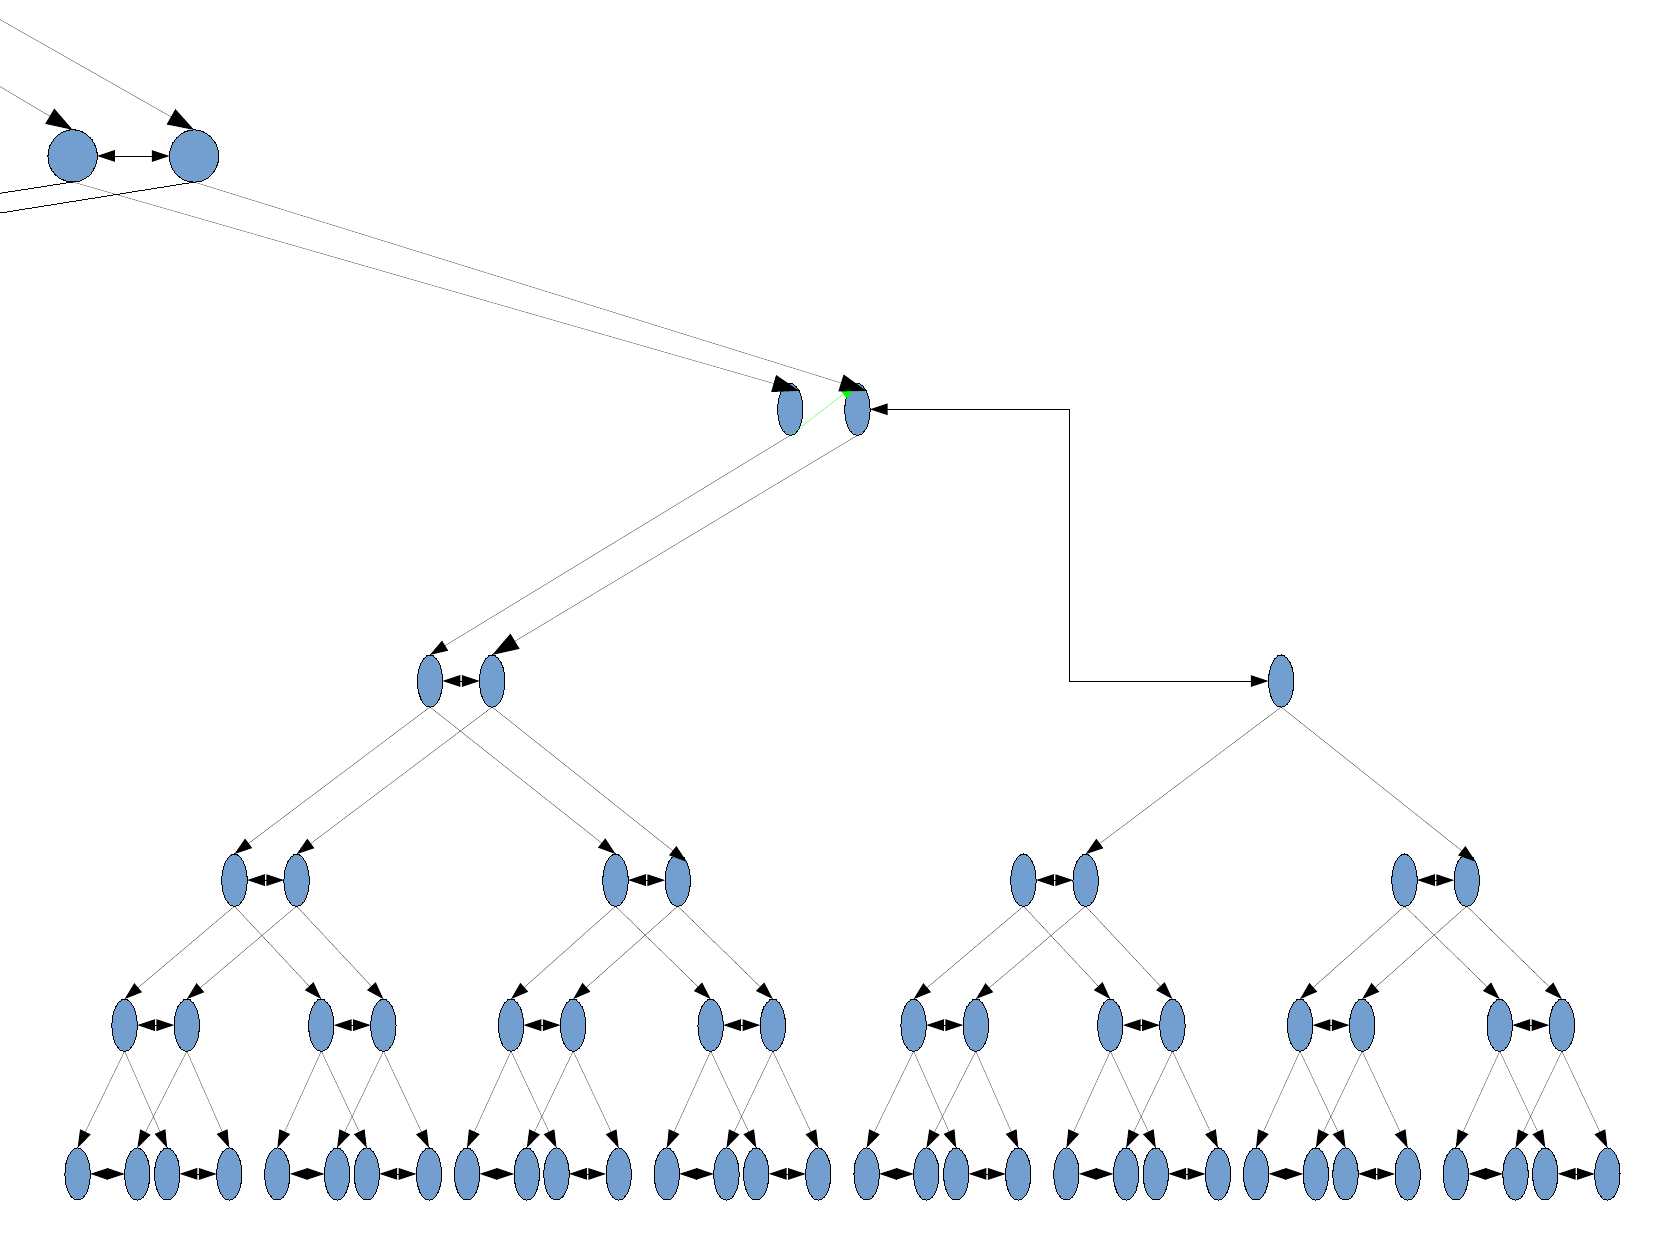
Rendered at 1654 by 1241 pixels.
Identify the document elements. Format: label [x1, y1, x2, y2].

text_box [111, 999, 138, 1052]
text_box [1502, 1147, 1529, 1201]
text_box [805, 1147, 831, 1201]
text_box [1549, 999, 1575, 1051]
text_box [1395, 1147, 1421, 1201]
text_box [169, 129, 219, 182]
text_box [1159, 999, 1186, 1052]
text_box [1287, 999, 1313, 1051]
text_box [64, 1147, 91, 1200]
text_box [514, 1148, 540, 1201]
text_box [354, 1147, 380, 1200]
text_box [1113, 1147, 1139, 1201]
text_box [844, 391, 871, 436]
text_box [654, 1147, 680, 1200]
text_box [370, 999, 397, 1052]
text_box [900, 999, 927, 1052]
text_box [1010, 853, 1037, 906]
text_box [1594, 1147, 1621, 1201]
text_box [543, 1147, 570, 1200]
text_box [174, 999, 200, 1052]
text_box [560, 999, 586, 1052]
text_box [1487, 999, 1513, 1052]
text_box [479, 654, 505, 707]
text_box [606, 1147, 632, 1201]
text_box [1097, 999, 1123, 1052]
text_box [760, 999, 786, 1051]
text_box [498, 999, 524, 1051]
text_box [1454, 857, 1480, 906]
text_box [308, 999, 334, 1052]
text_box [1205, 1148, 1231, 1201]
text_box [853, 1147, 880, 1200]
text_box [1391, 853, 1418, 906]
text_box [324, 1147, 350, 1201]
text_box [1443, 1148, 1469, 1200]
text_box [697, 999, 724, 1052]
text_box [1053, 1147, 1079, 1200]
text_box [743, 1148, 769, 1200]
text_box [1143, 1147, 1169, 1200]
text_box [602, 854, 629, 906]
text_box [790, 383, 799, 390]
text_box [124, 1147, 150, 1201]
text_box [1243, 1147, 1269, 1200]
text_box [154, 1148, 180, 1200]
text_box [943, 1148, 969, 1200]
text_box [216, 1147, 242, 1201]
text_box [1303, 1148, 1329, 1201]
text_box [47, 129, 98, 182]
text_box [1349, 999, 1375, 1052]
text_box [221, 854, 248, 906]
text_box [777, 391, 803, 435]
text_box [1005, 1148, 1031, 1201]
text_box [417, 655, 443, 707]
text_box [416, 1147, 442, 1201]
text_box [1268, 654, 1294, 707]
text_box [1532, 1148, 1558, 1200]
text_box [913, 1147, 939, 1201]
text_box [665, 857, 691, 906]
text_box [858, 383, 866, 389]
text_box [264, 1147, 290, 1200]
text_box [713, 1147, 740, 1201]
text_box [454, 1147, 480, 1200]
text_box [283, 854, 310, 906]
text_box [1332, 1147, 1359, 1200]
text_box [1072, 854, 1099, 906]
text_box [963, 999, 989, 1052]
